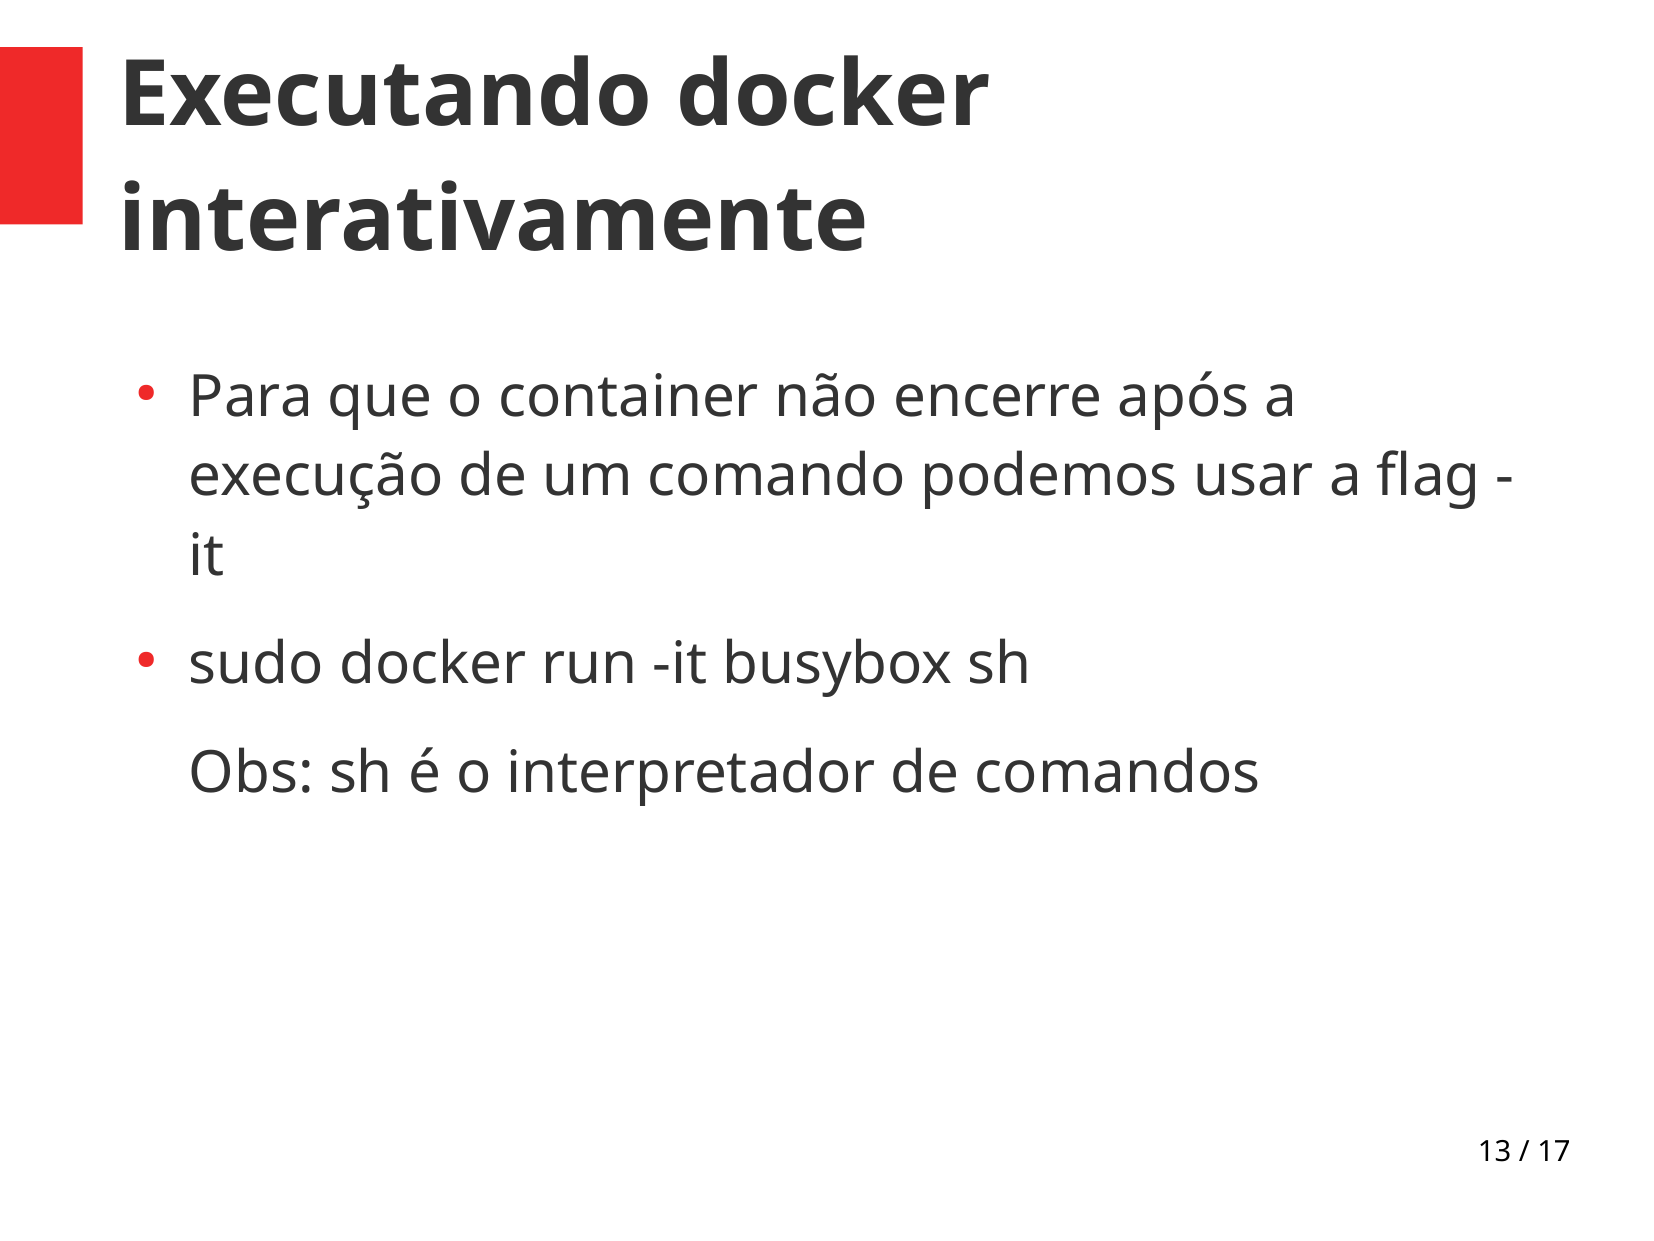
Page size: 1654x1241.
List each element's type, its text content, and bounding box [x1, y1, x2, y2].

list Para que o container não encerre após a execução de um comando podemos usar a flag -it sudo docker run -it busybox sh Obs: sh é o interpretador de comandos [118, 354, 1536, 1074]
title Executando docker interativamente [118, 45, 1571, 260]
